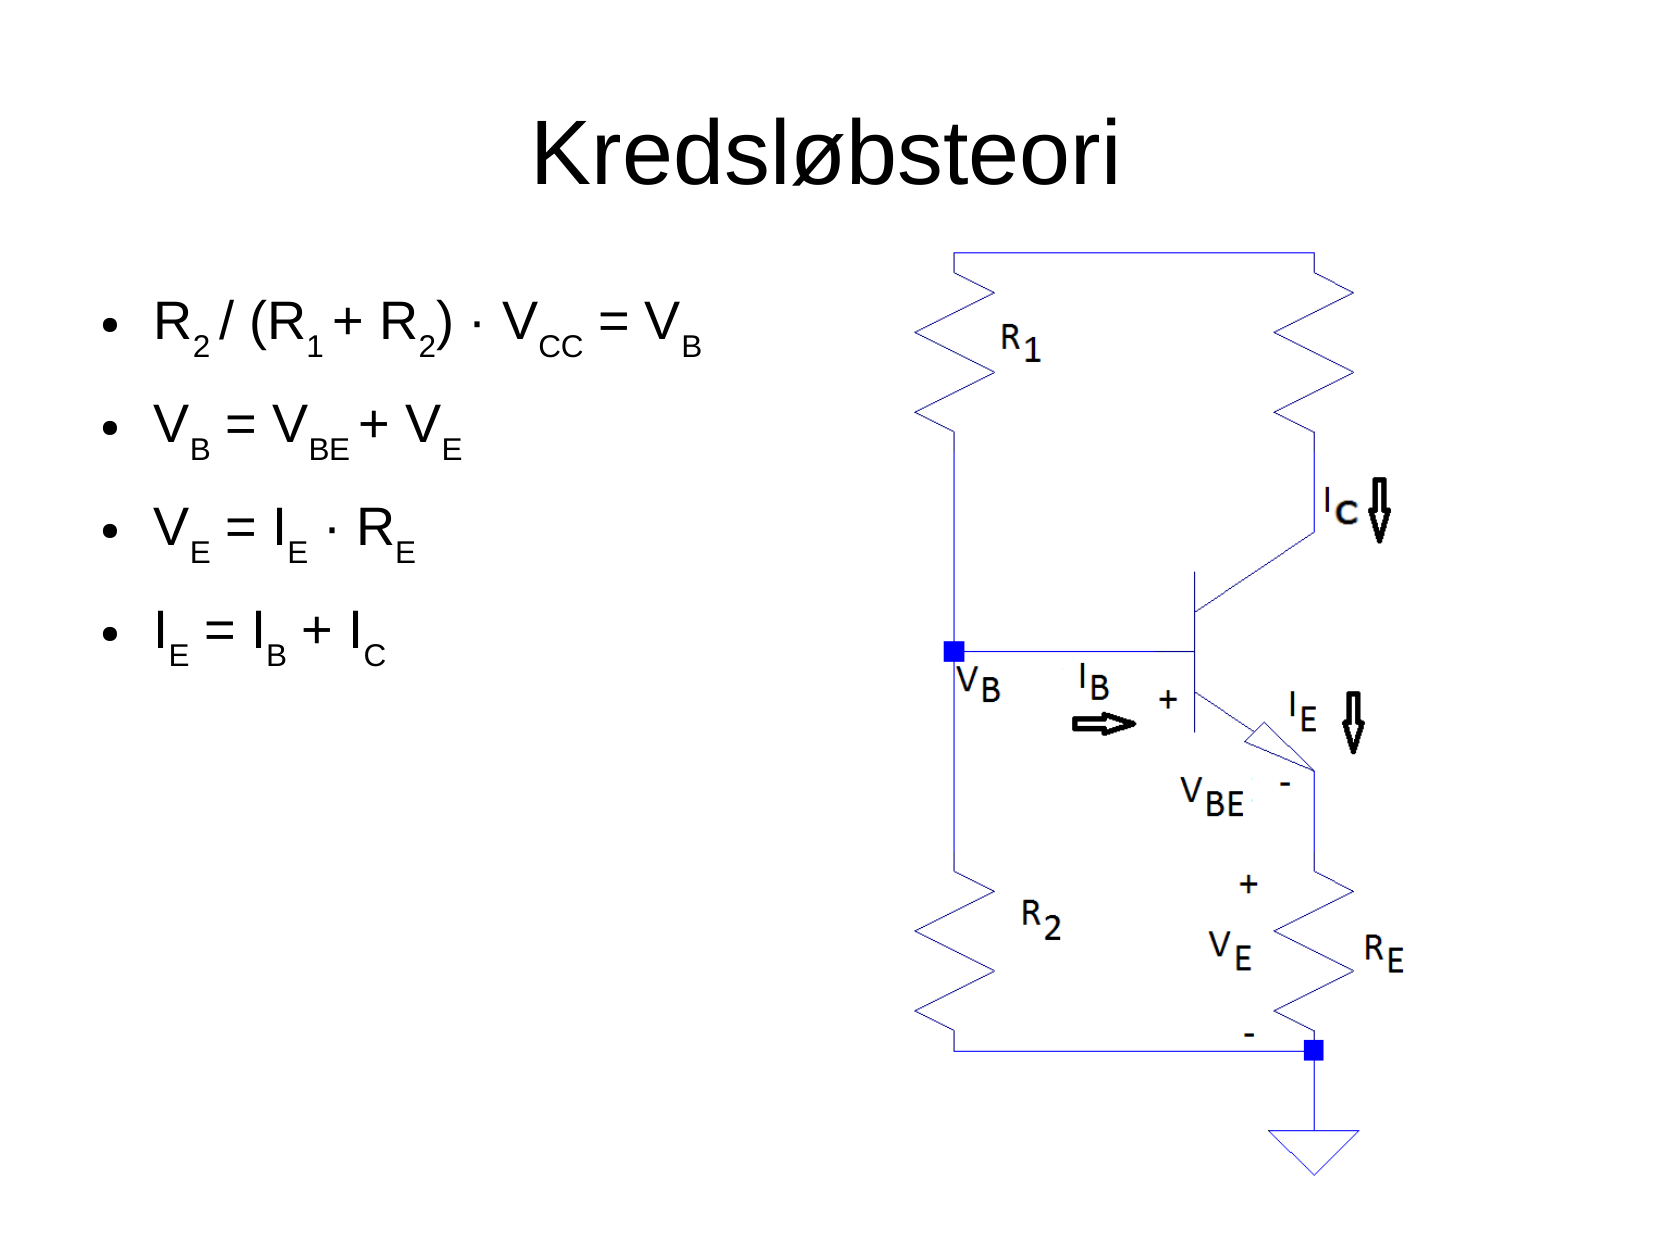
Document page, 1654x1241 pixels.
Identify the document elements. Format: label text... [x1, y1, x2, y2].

picture [885, 236, 1477, 1191]
list R2 / (R1 + R2) · VCC = VB VB = VBE + VE VE = IE · RE IE = IB + IC [82, 290, 809, 1094]
title Kredsløbsteori [82, 49, 1571, 257]
